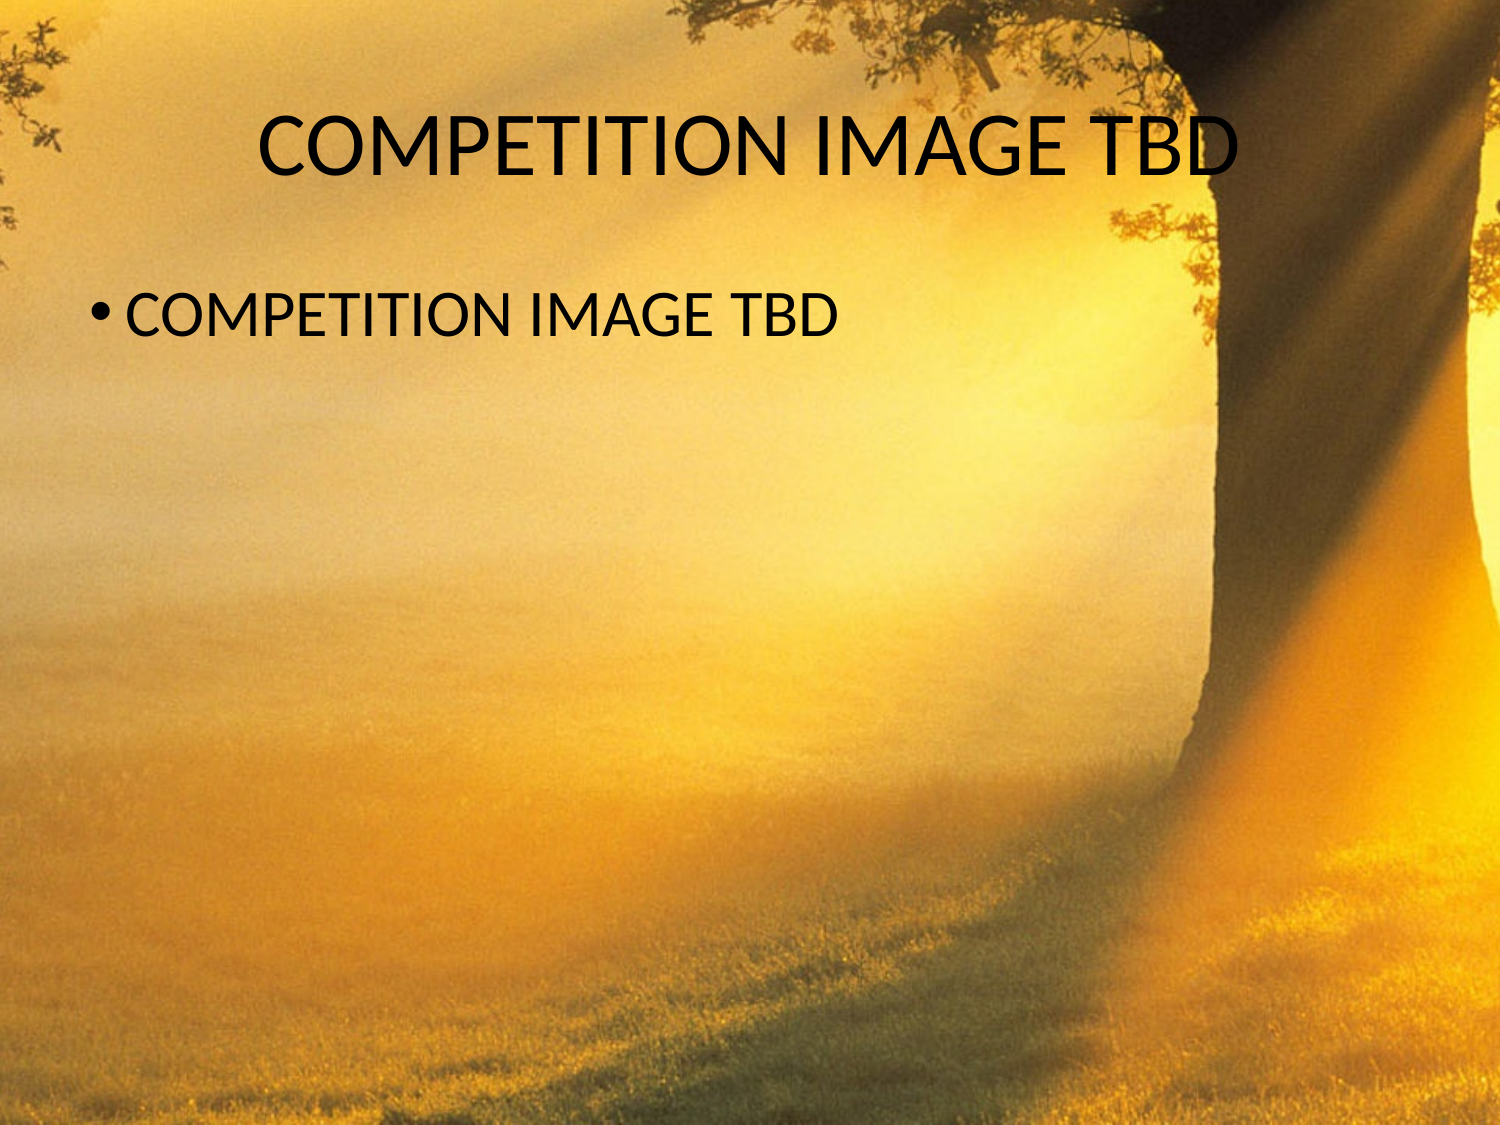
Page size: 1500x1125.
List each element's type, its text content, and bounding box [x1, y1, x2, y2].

picture [0, 0, 1500, 1125]
text_box COMPETITION IMAGE TBD [75, 262, 1425, 1005]
text_box COMPETITION IMAGE TBD [75, 45, 1425, 233]
